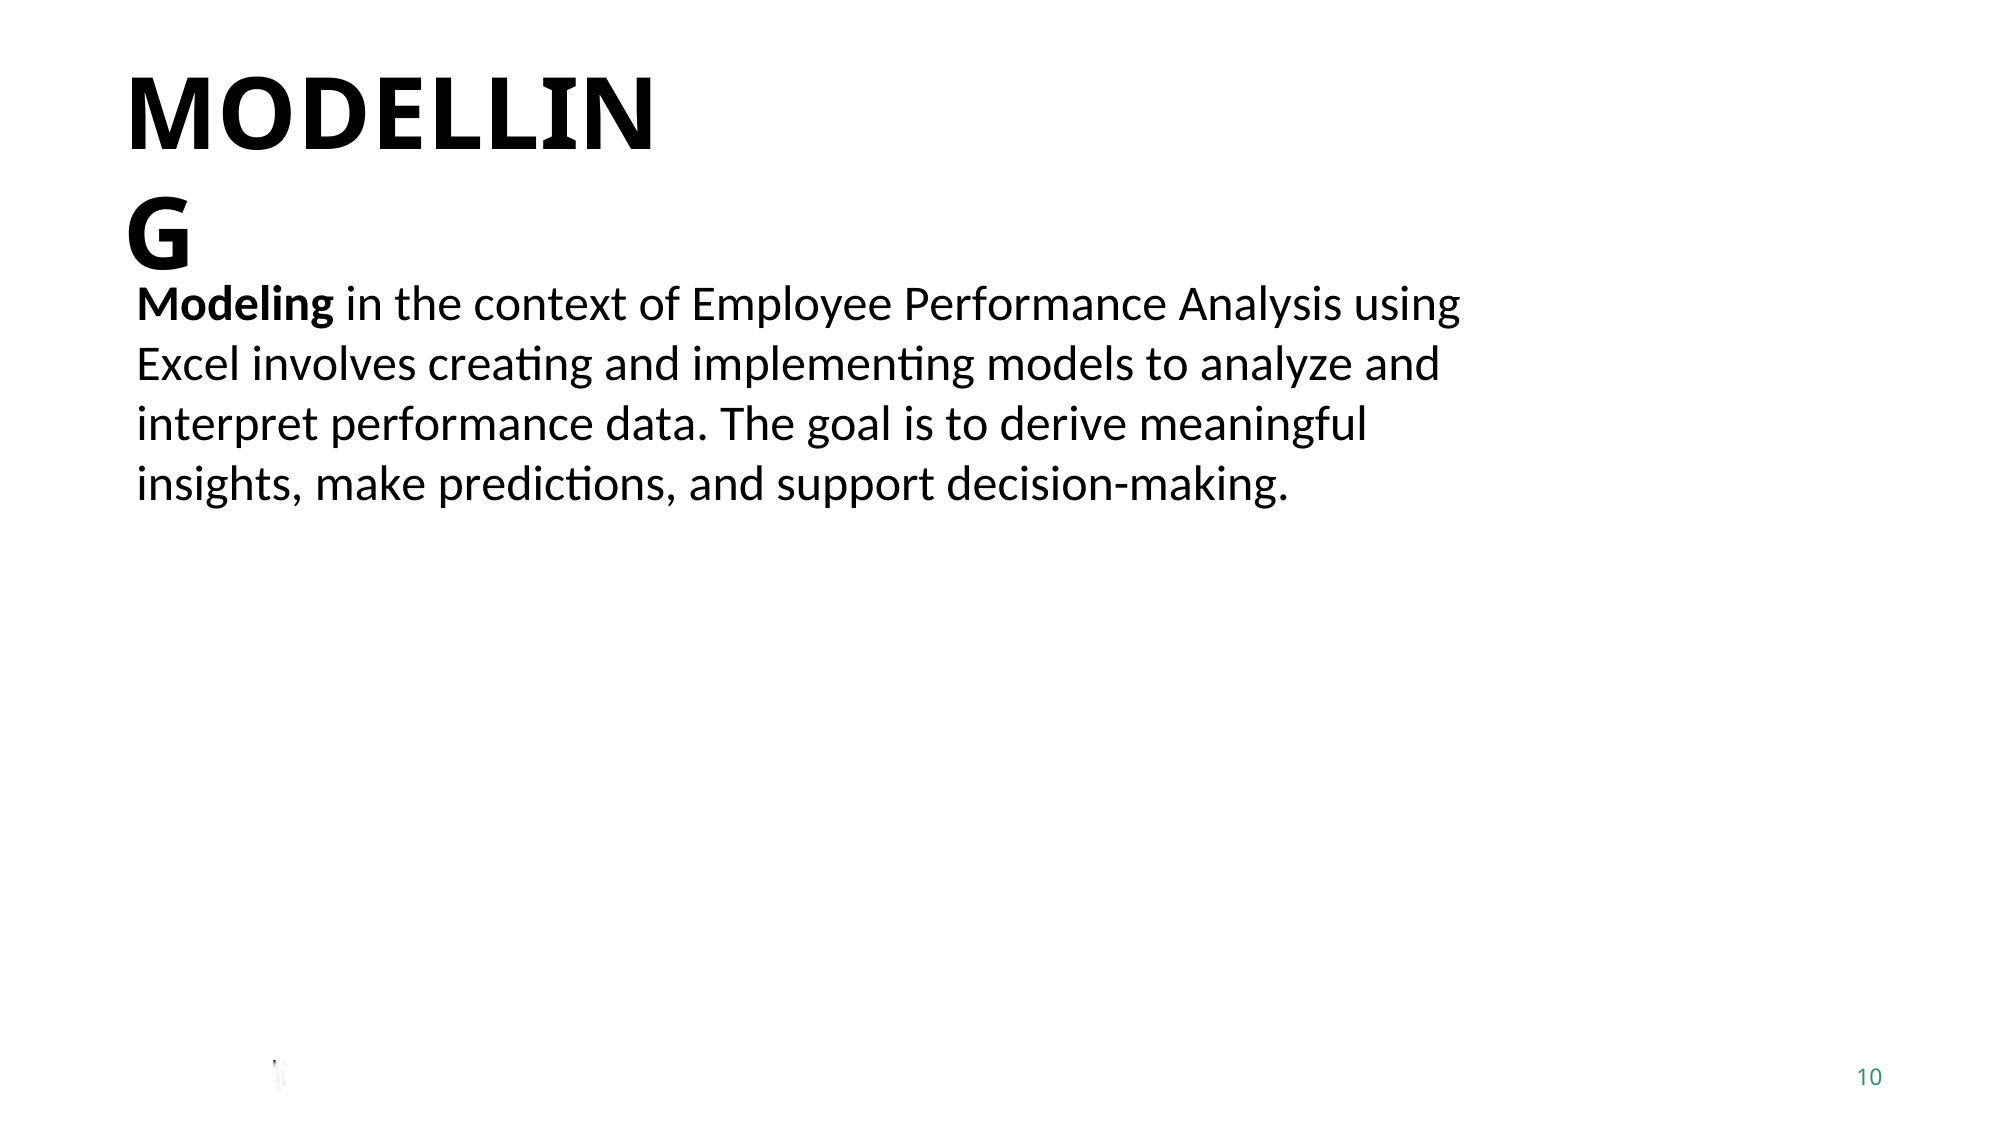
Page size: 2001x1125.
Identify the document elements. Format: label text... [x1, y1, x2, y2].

text_box MODELLING [121, 47, 664, 173]
text_box Modeling in the context of Employee Performance Analysis using Excel involves creating and implementing models to analyze and interpret performance data. The goal is to derive meaningful insights, make predictions, and support decision-making. [121, 262, 1502, 520]
text_box 10 [1849, 1061, 1888, 1094]
picture [273, 1060, 286, 1091]
